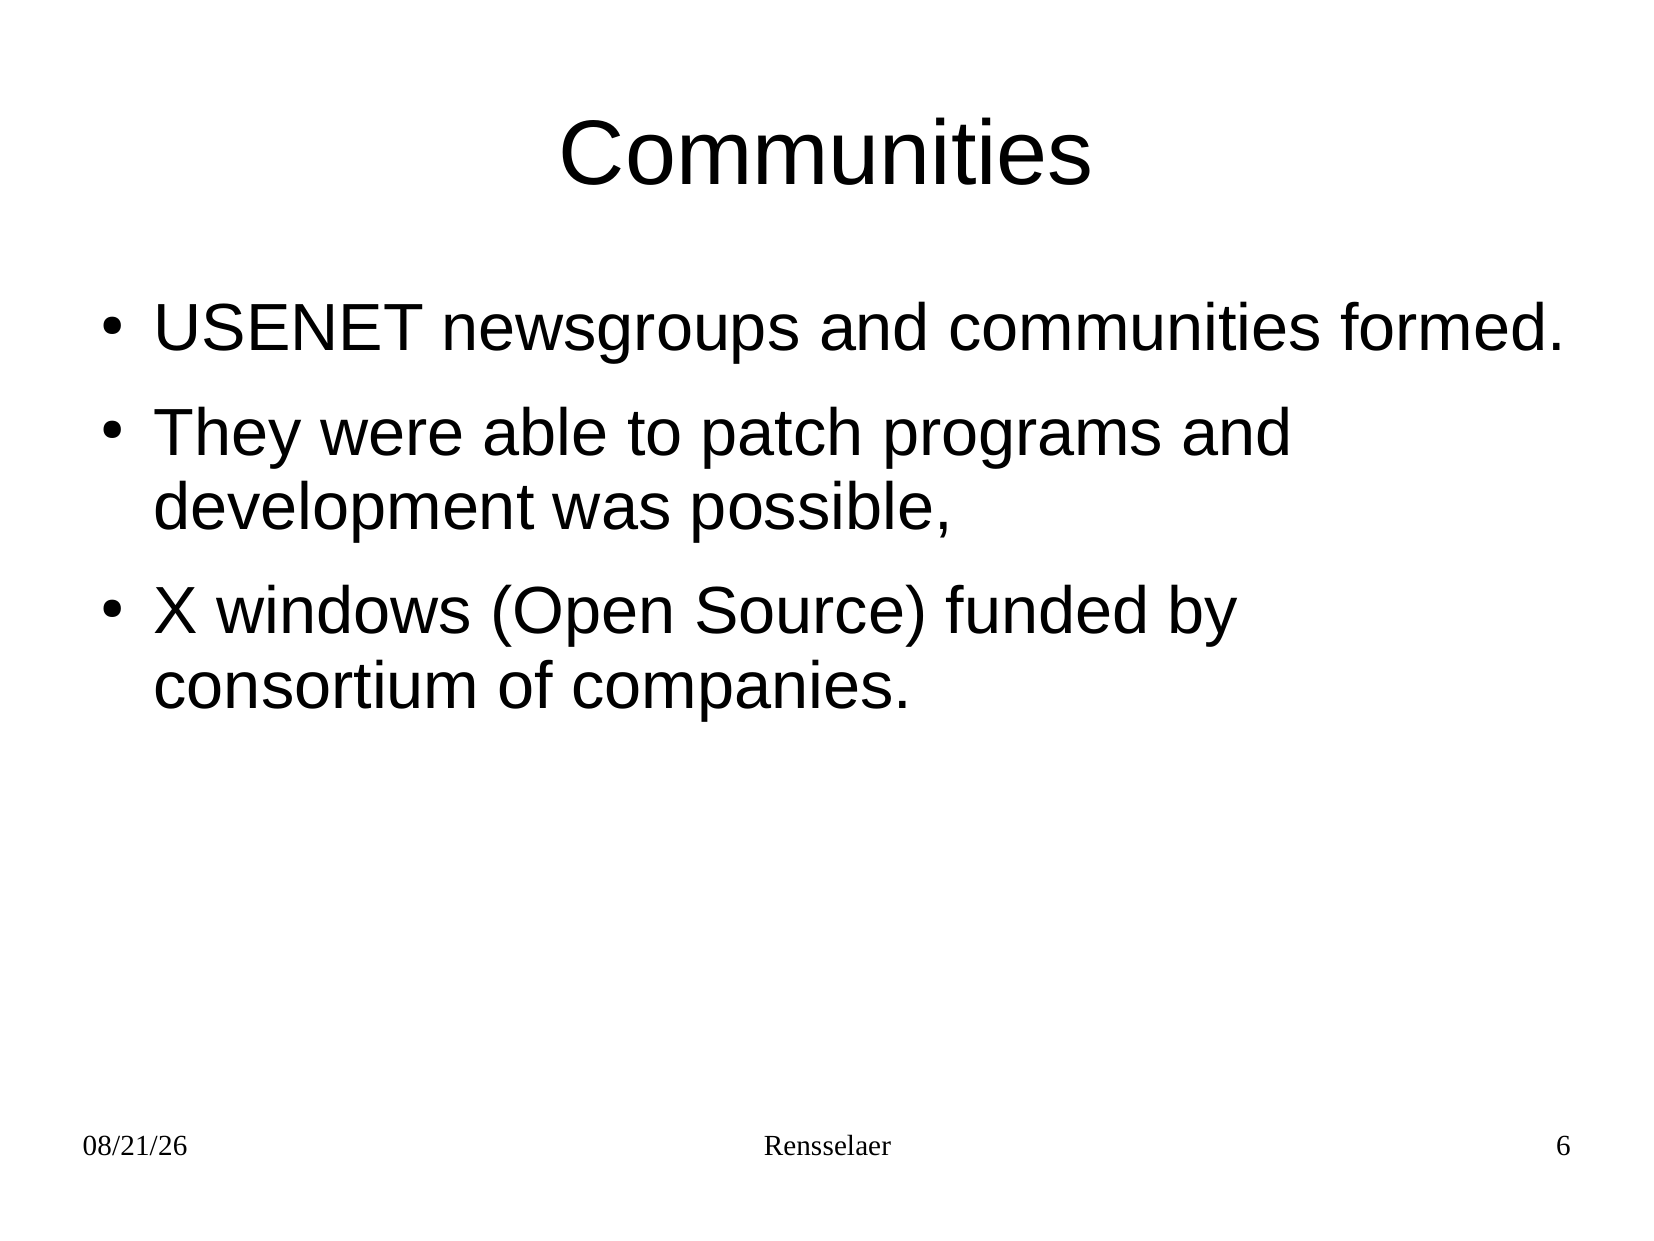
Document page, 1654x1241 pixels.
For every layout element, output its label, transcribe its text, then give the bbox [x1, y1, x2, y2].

title Communities [82, 49, 1571, 257]
list USENET newsgroups and communities formed. They were able to patch programs and development was possible, X windows (Open Source) funded by consortium of companies. [82, 290, 1571, 1010]
